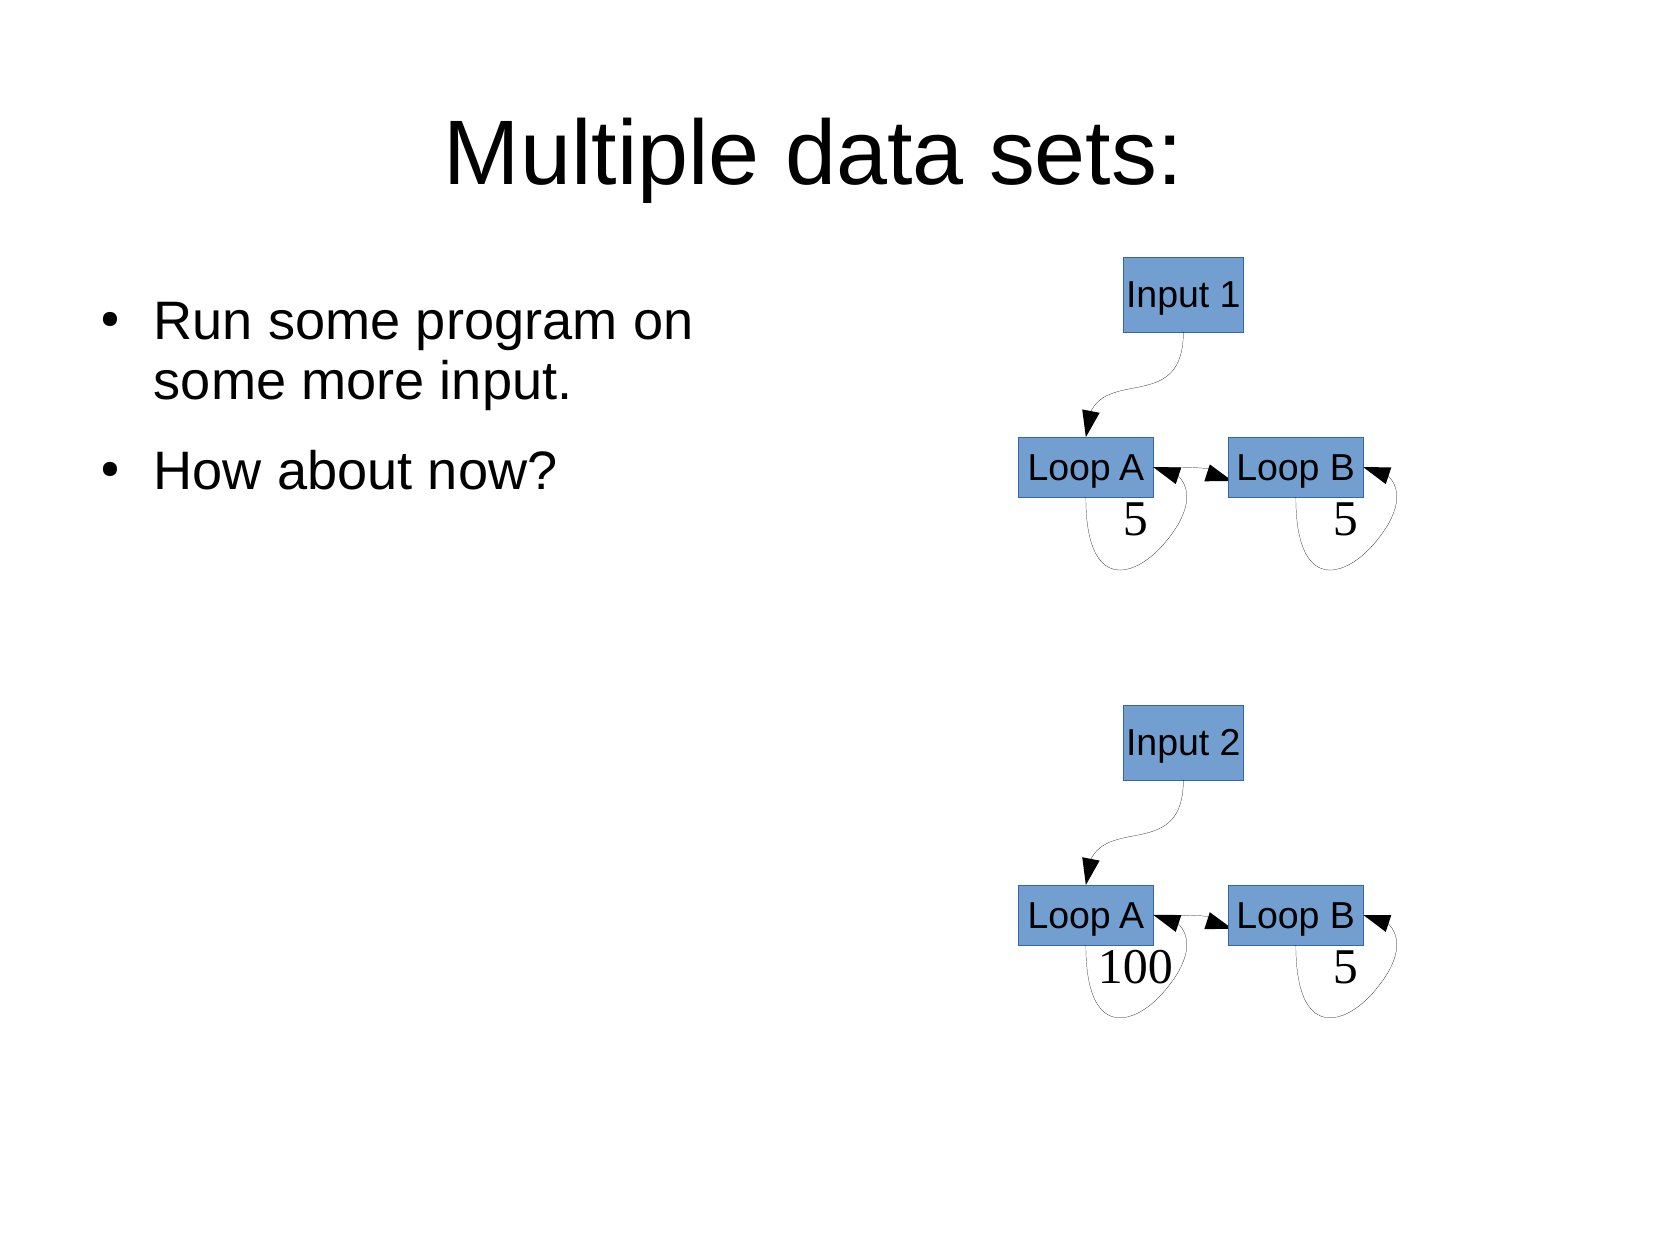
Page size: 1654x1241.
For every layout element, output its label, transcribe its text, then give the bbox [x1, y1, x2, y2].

text_box Loop A [1018, 885, 1154, 946]
list Run some program on some more input. How about now? [82, 290, 809, 1010]
text_box Input 1 [1123, 257, 1244, 333]
text_box Input 2 [1123, 705, 1244, 781]
title Multiple data sets: [82, 49, 1571, 257]
text_box Loop A [1018, 437, 1154, 498]
text_box Loop B [1228, 437, 1364, 498]
text_box Loop B [1228, 885, 1364, 946]
